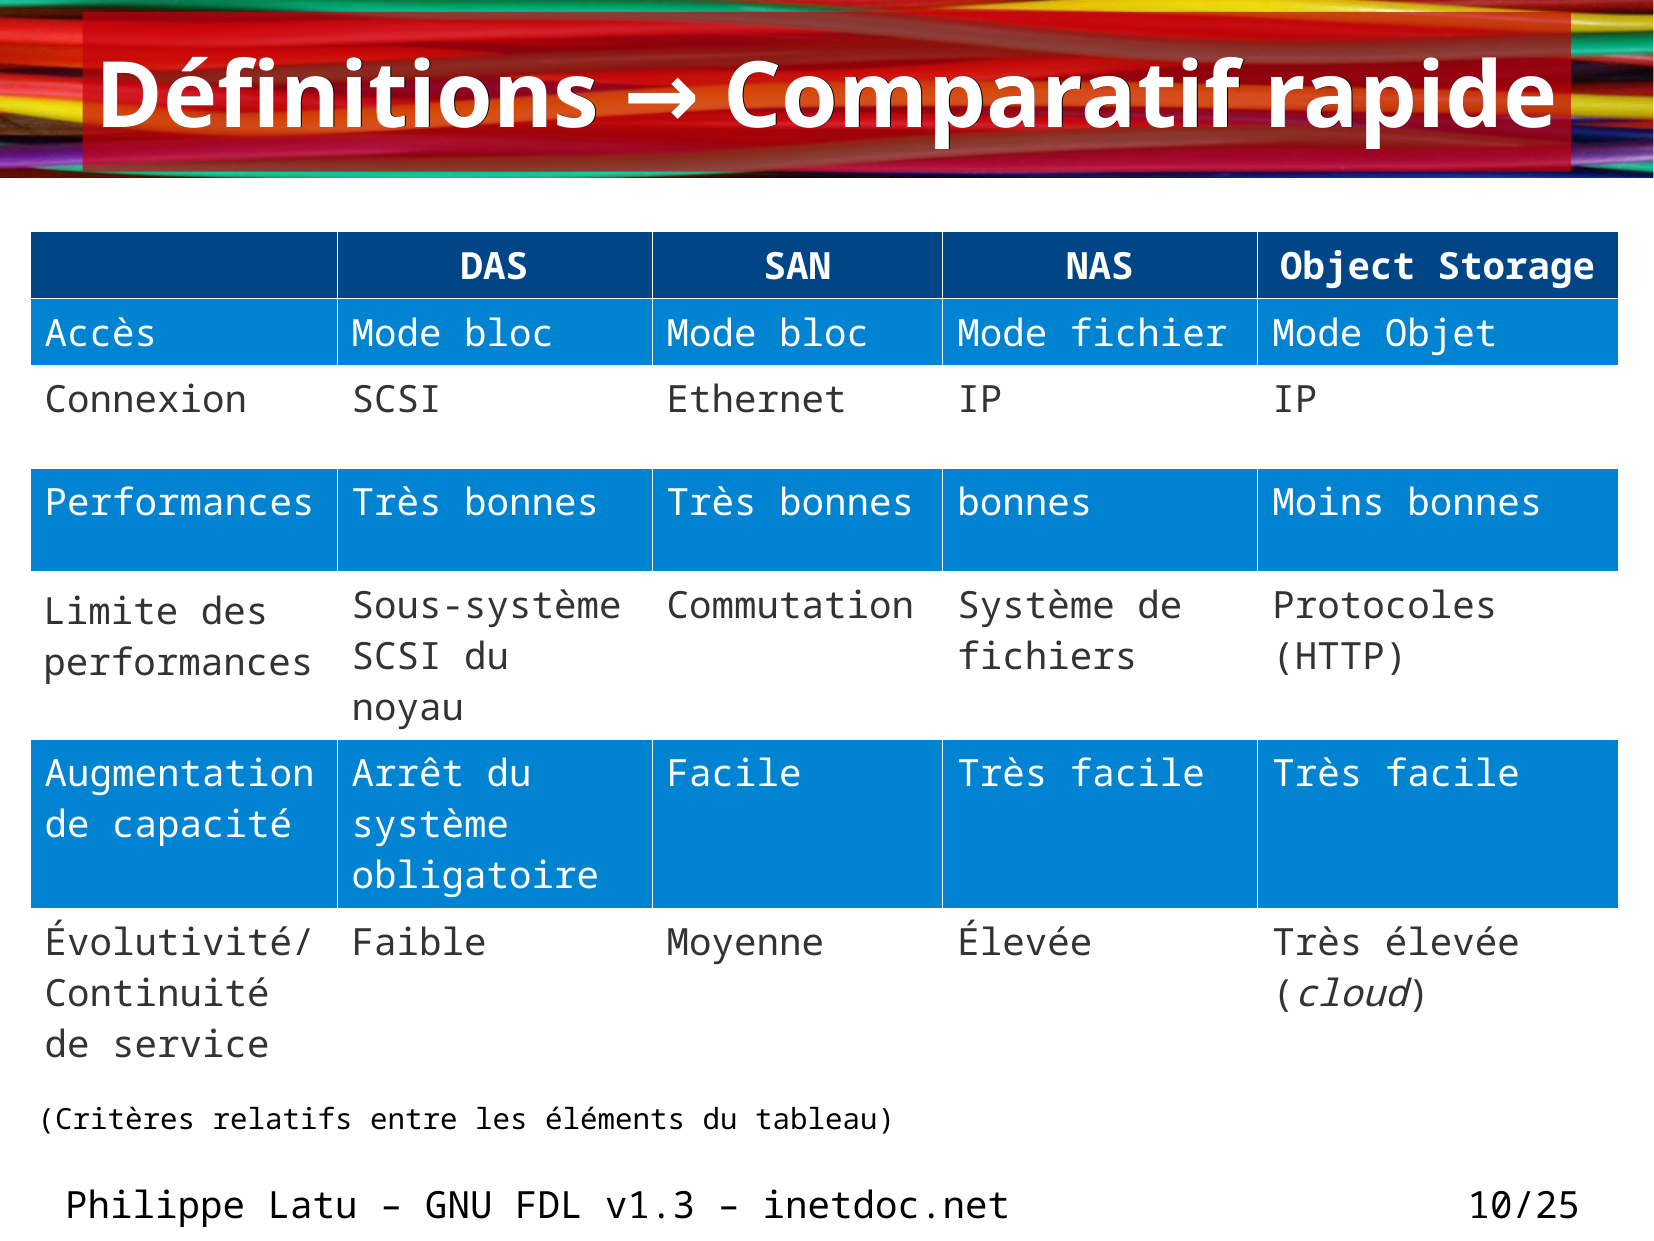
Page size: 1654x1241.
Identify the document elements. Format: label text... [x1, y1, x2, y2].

table_cell Protocoles (HTTP) [1258, 572, 1618, 739]
table_cell Faible [338, 909, 652, 1076]
table_cell Moins bonnes [1258, 469, 1618, 571]
table_cell Mode fichier [943, 299, 1257, 365]
table_header [31, 232, 337, 298]
table_cell Commutation [653, 572, 942, 739]
table_cell Très élevée (cloud) [1258, 909, 1618, 1076]
table_cell SCSI [338, 366, 652, 468]
table_cell Évolutivité/ Continuité de service [31, 909, 337, 1076]
table_cell Sous-système SCSI du noyau [338, 572, 652, 739]
table_cell Performances [31, 469, 337, 571]
table_cell IP [1258, 366, 1618, 468]
table_cell Très facile [943, 740, 1257, 908]
table_header Object Storage [1258, 232, 1618, 298]
title Définitions → Comparatif rapide [82, 11, 1571, 172]
table_cell Système de fichiers [943, 572, 1257, 739]
table_cell bonnes [943, 469, 1257, 571]
table_cell Très facile [1258, 740, 1618, 908]
table_cell Connexion [31, 366, 337, 468]
table_cell Accès [31, 299, 337, 365]
table_header NAS [943, 232, 1257, 298]
table_cell IP [943, 366, 1257, 468]
table_cell Mode bloc [653, 299, 942, 365]
table_cell Mode bloc [338, 299, 652, 365]
table_cell Arrêt du système obligatoire [338, 740, 652, 908]
table_cell Très bonnes [653, 469, 942, 571]
picture [0, 0, 1654, 178]
table_cell Moyenne [653, 909, 942, 1076]
text_box Philippe Latu – GNU FDL v1.3 – inetdoc.net <numéro>/25 [59, 1133, 1595, 1237]
table_cell Mode Objet [1258, 299, 1618, 365]
table_header DAS [338, 232, 652, 298]
table_cell Ethernet [653, 366, 942, 468]
table_cell Facile [653, 740, 942, 908]
table_cell Élevée [943, 909, 1257, 1076]
text_box (Critères relatifs entre les éléments du tableau) [37, 1098, 1252, 1176]
table_cell Limite des performances [31, 572, 337, 739]
table_cell Augmentation de capacité [31, 740, 337, 908]
table_cell Très bonnes [338, 469, 652, 571]
table_header SAN [653, 232, 942, 298]
